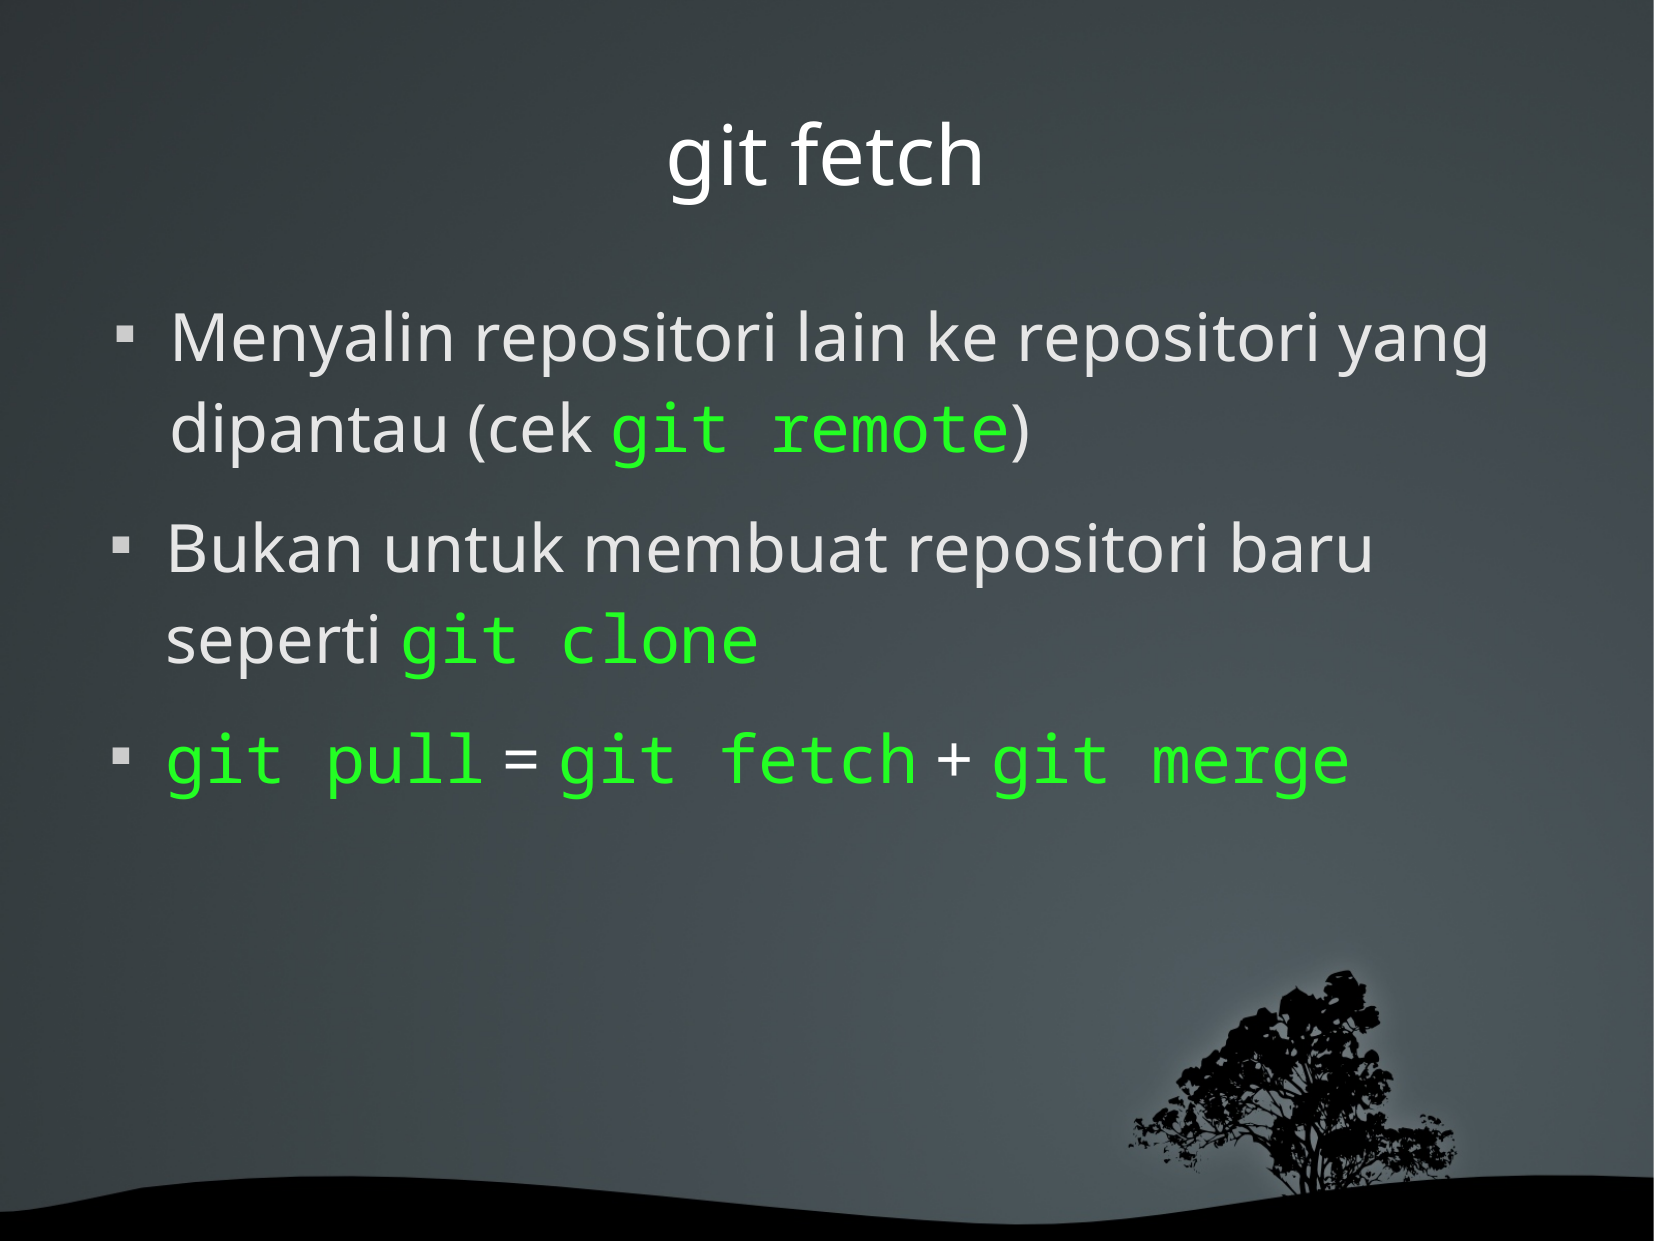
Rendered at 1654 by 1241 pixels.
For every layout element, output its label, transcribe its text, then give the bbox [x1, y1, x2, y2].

title git fetch [82, 56, 1571, 250]
picture [0, 0, 1654, 1241]
list Menyalin repositori lain ke repositori yang dipantau (cek git remote) Bukan untuk membuat repositori baru seperti git clone git pull = git fetch + git merge [82, 290, 1571, 1094]
